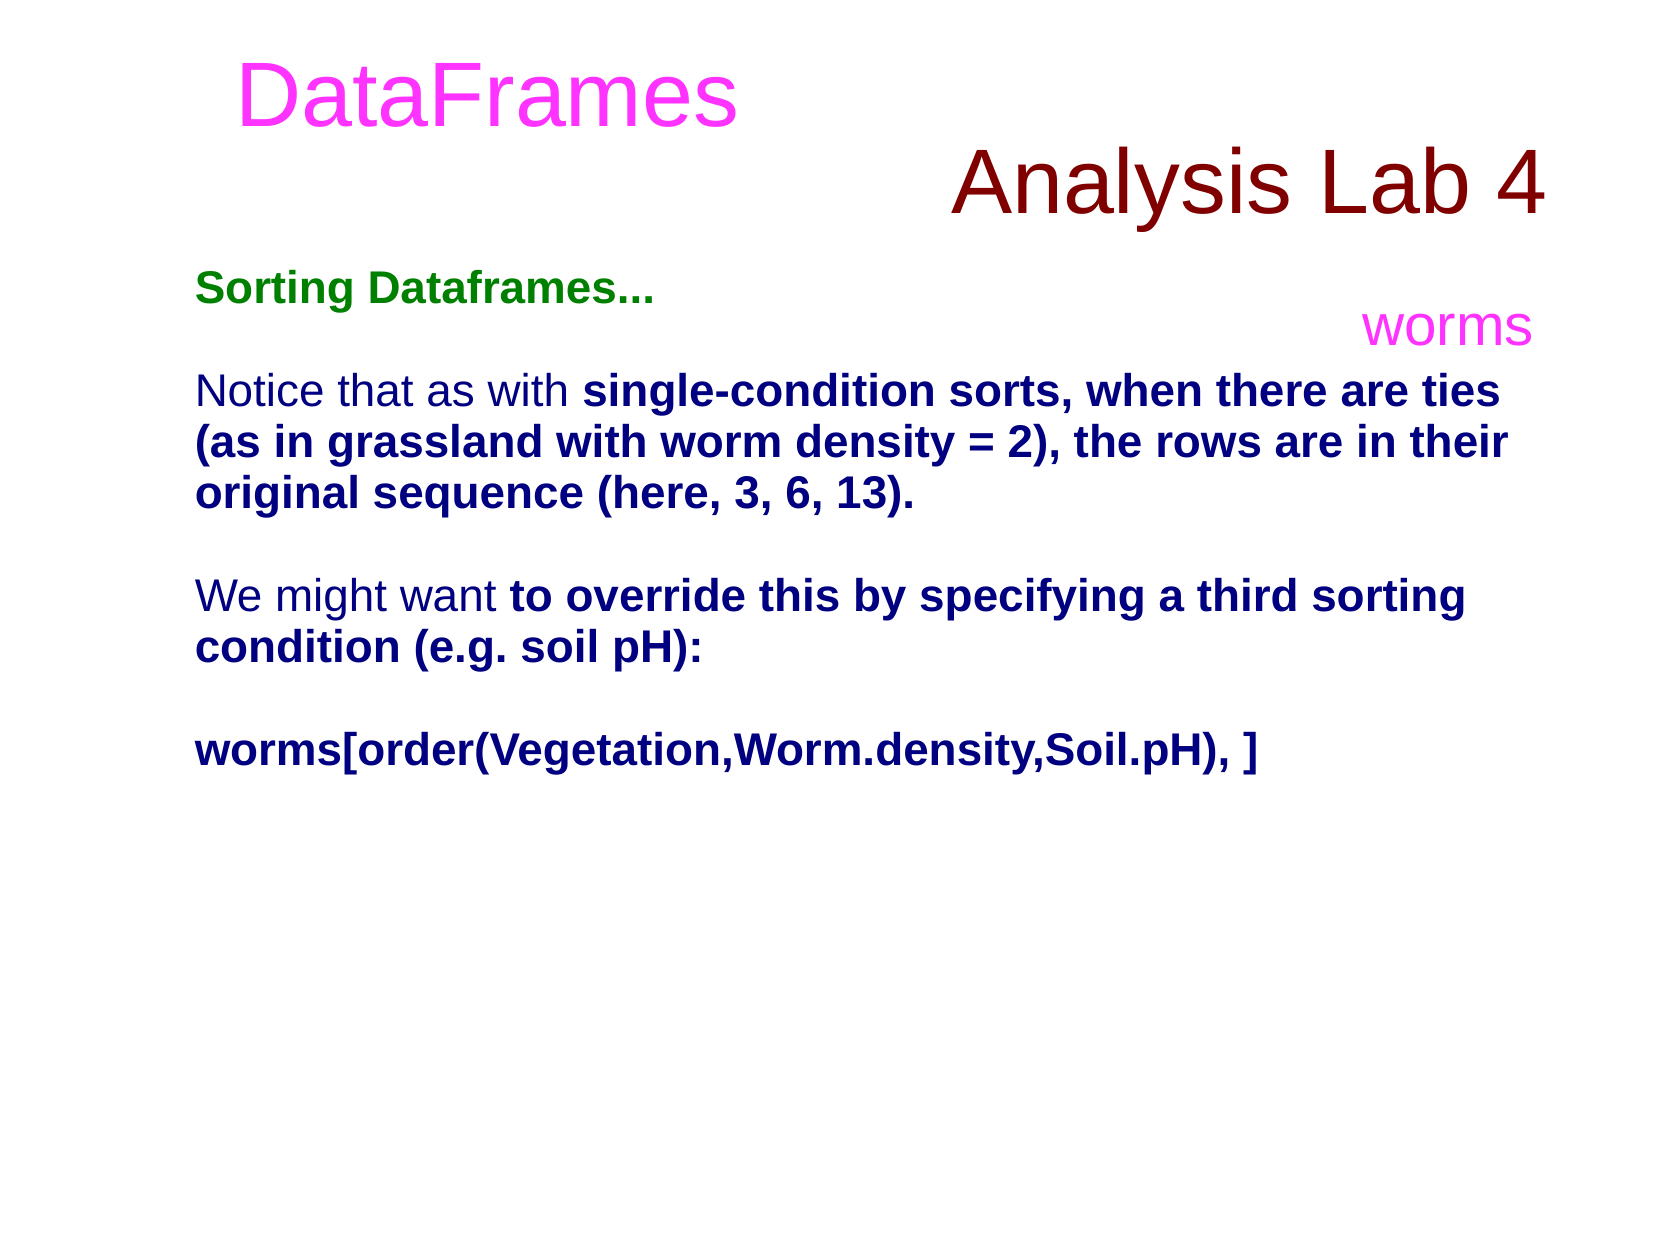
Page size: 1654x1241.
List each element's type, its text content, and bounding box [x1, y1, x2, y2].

text_box DataFrames [45, 36, 931, 346]
title Analysis Lab 4 [931, 77, 1549, 255]
text_box Sorting Dataframes... Notice that as with single-condition sorts, when there are ties (as in grassland with worm density = 2), the rows are in their original sequence (here, 3, 6, 13). We might want to override this by specifying a third sorting condition (e.g. soil pH): worms[order(Vegetation,Worm.density,Soil.pH), ] [180, 255, 1561, 1241]
